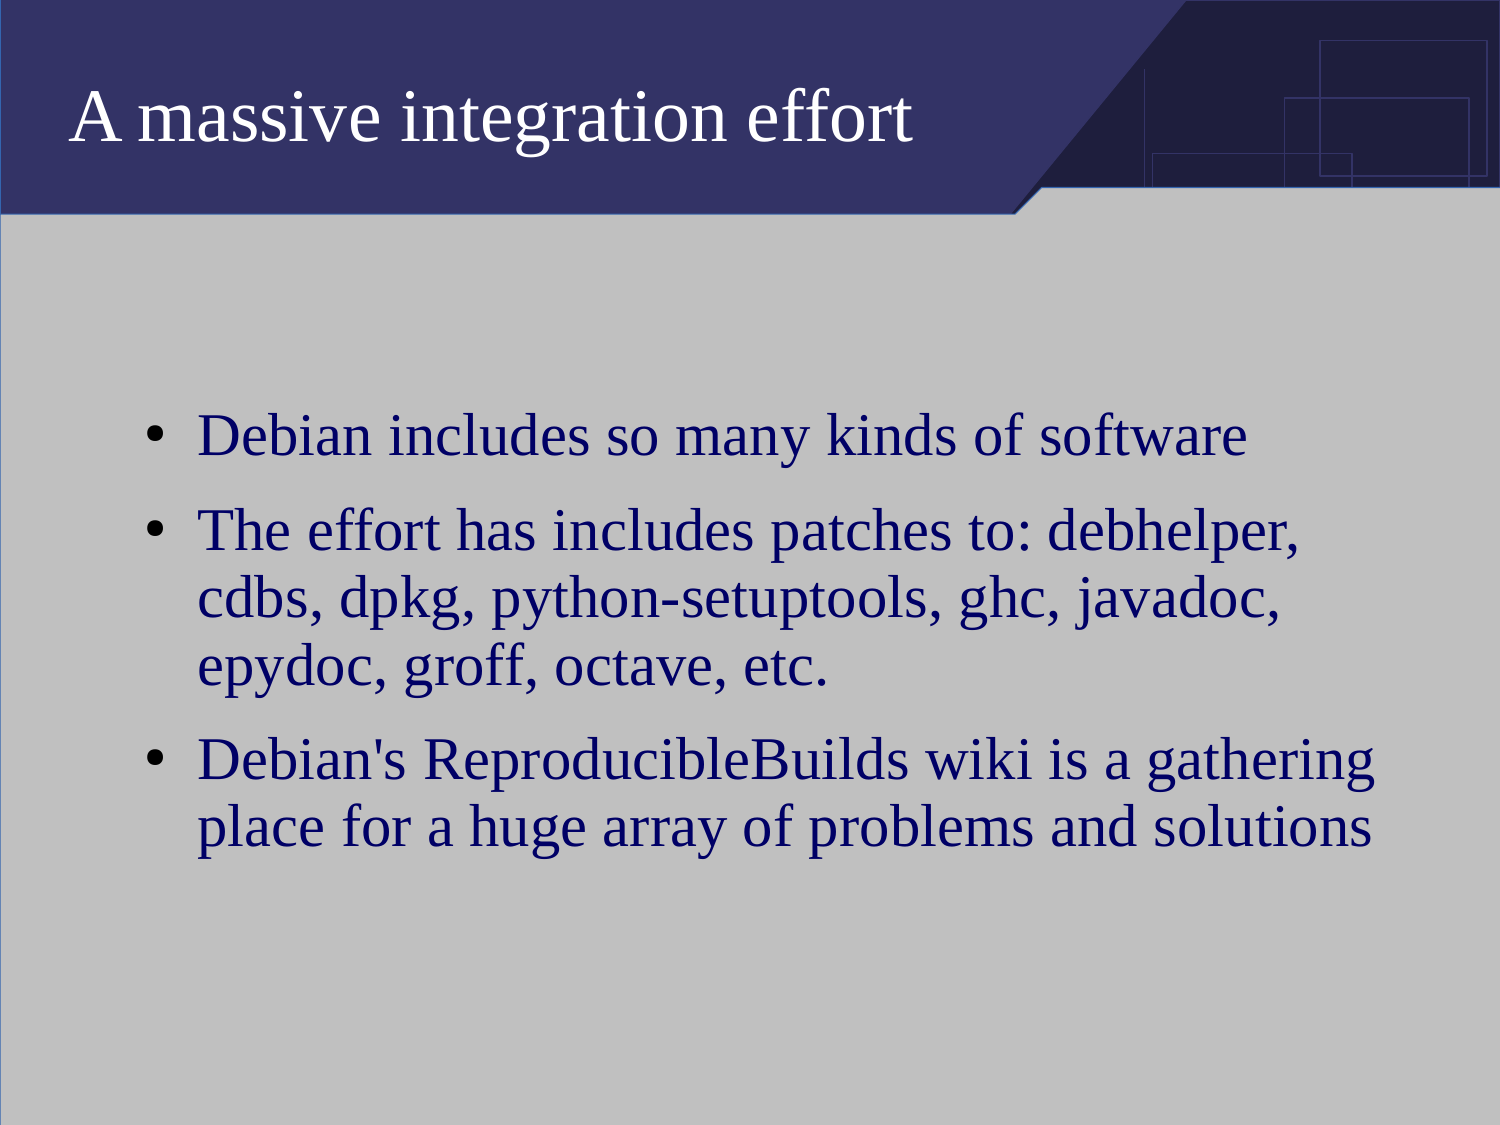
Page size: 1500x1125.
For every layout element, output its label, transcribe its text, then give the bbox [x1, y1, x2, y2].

text_box A massive integration effort [53, 22, 1313, 211]
text_box Debian includes so many kinds of software The effort has includes patches to: debhelper, cdbs, dpkg, python-setuptools, ghc, javadoc, epydoc, groff, octave, etc. Debian's ReproducibleBuilds wiki is a gathering place for a huge array of problems and solutions [111, 299, 1393, 1009]
